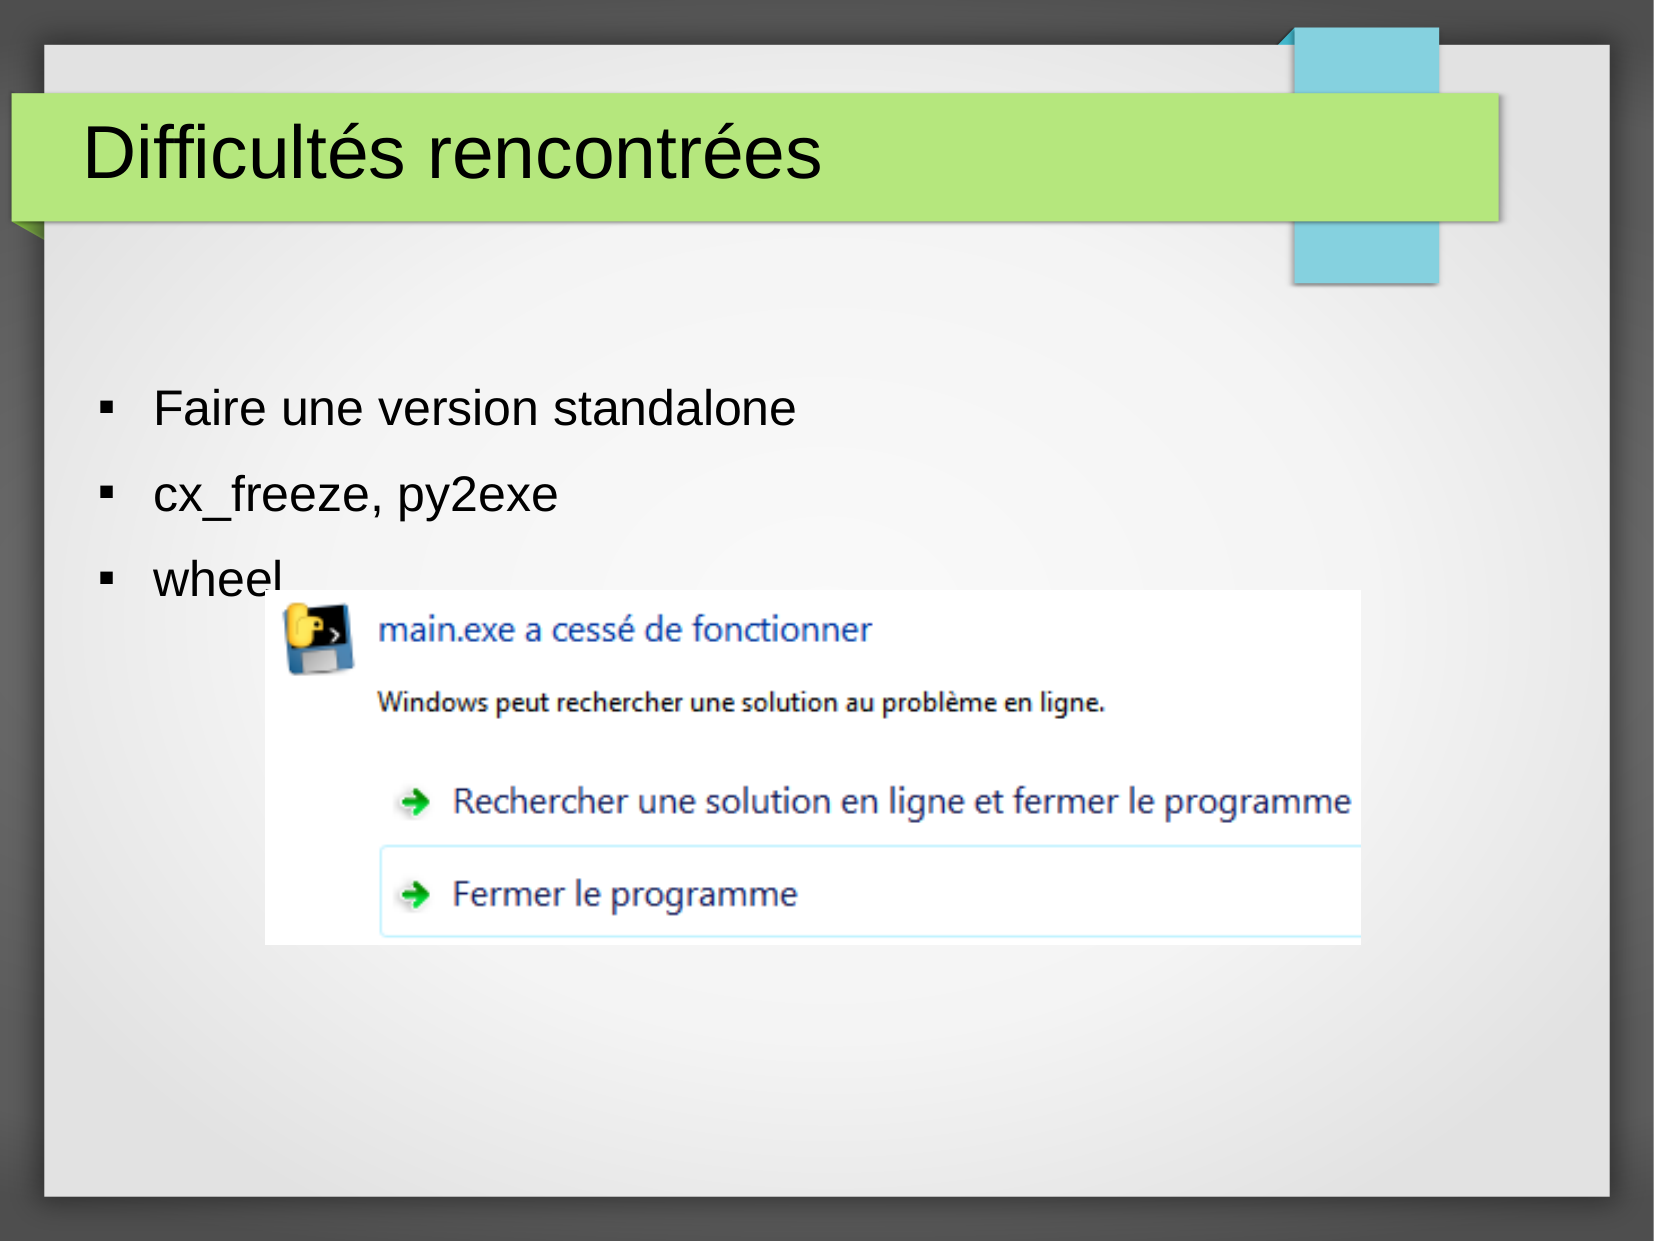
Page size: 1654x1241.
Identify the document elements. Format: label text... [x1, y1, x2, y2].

title Difficultés rencontrées [82, 49, 1571, 257]
list Faire une version standalone cx_freeze, py2exe wheel [82, 295, 1571, 1015]
picture [0, 0, 1654, 1241]
